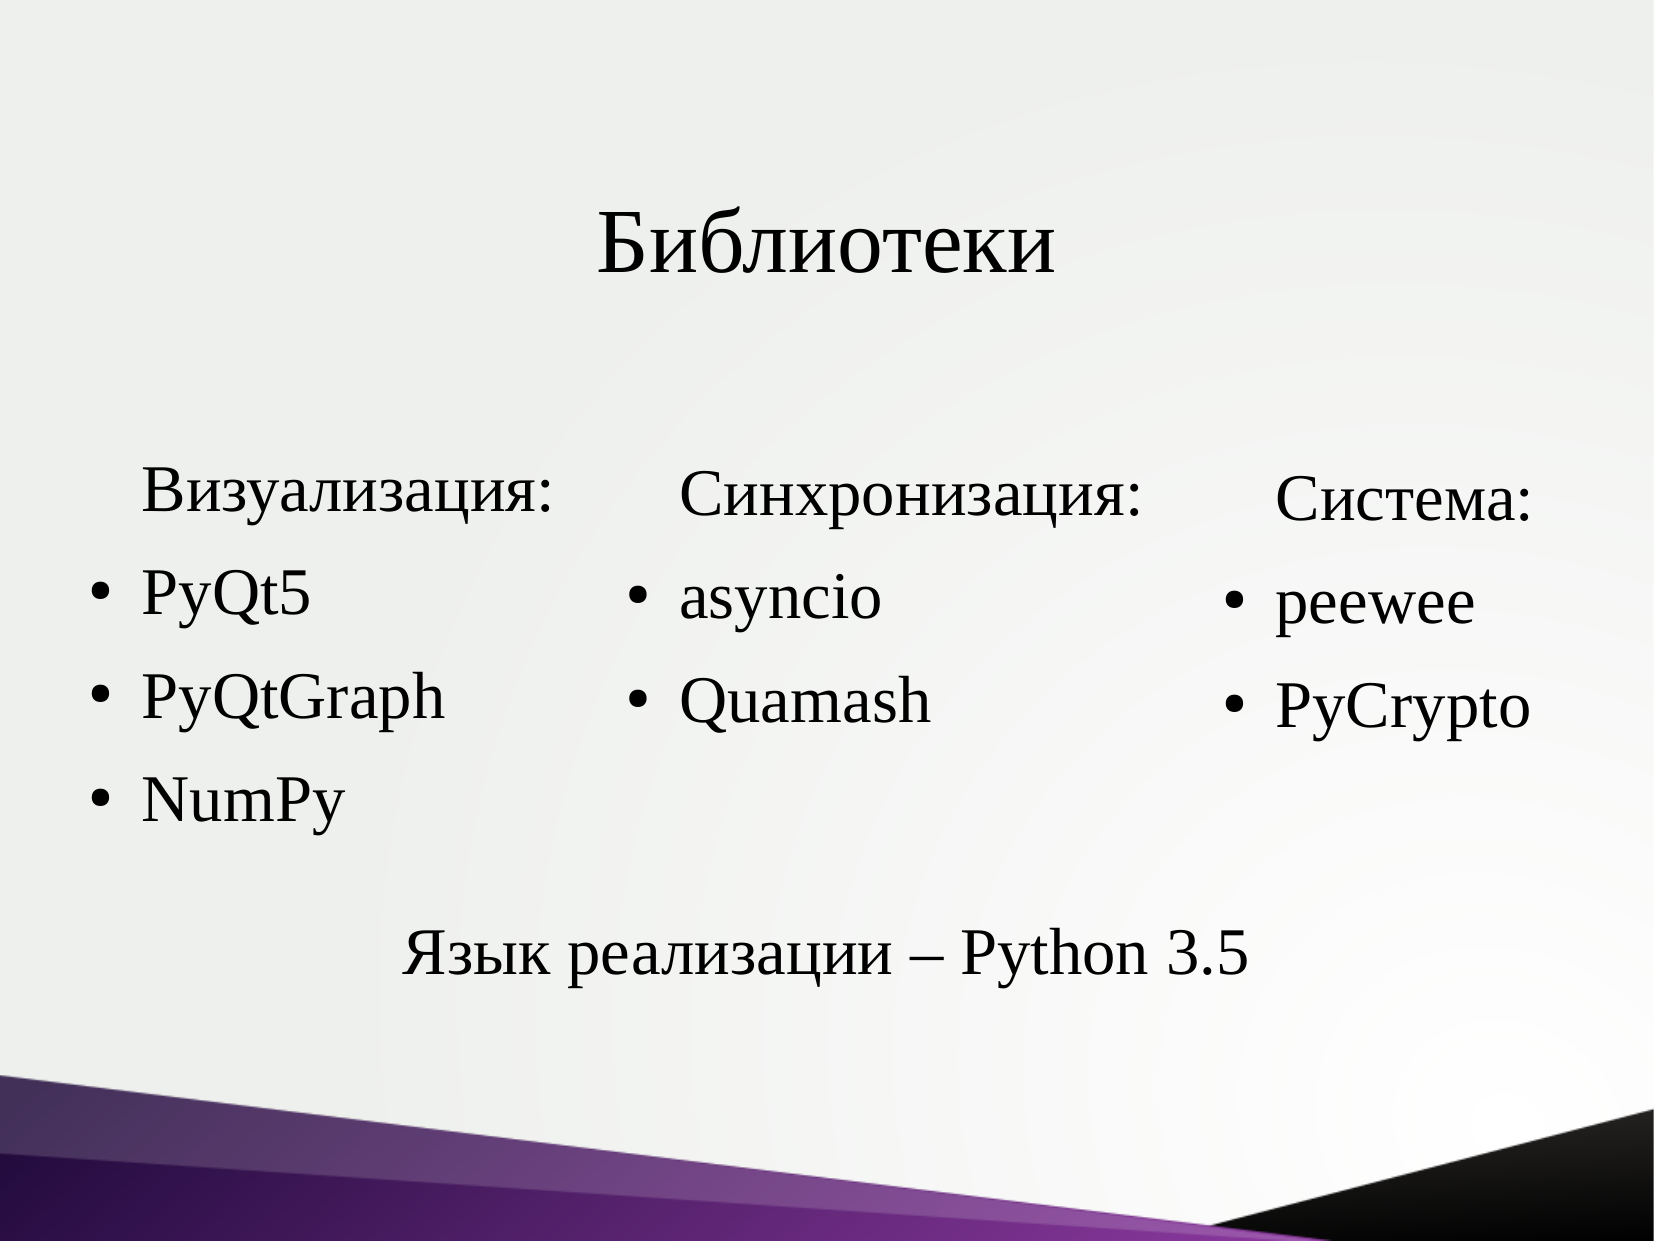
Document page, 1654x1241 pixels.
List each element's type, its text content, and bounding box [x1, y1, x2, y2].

list Визуализация: PyQt5 PyQtGraph NumPy [70, 284, 579, 1004]
text_box Язык реализации – Python 3.5 [177, 915, 1406, 1004]
list Синхронизация: asyncio Quamash [608, 324, 1176, 869]
title Библиотеки [82, 138, 1571, 346]
list Система: peewee PyCrypto [1204, 241, 1595, 962]
picture [0, 0, 1654, 1241]
